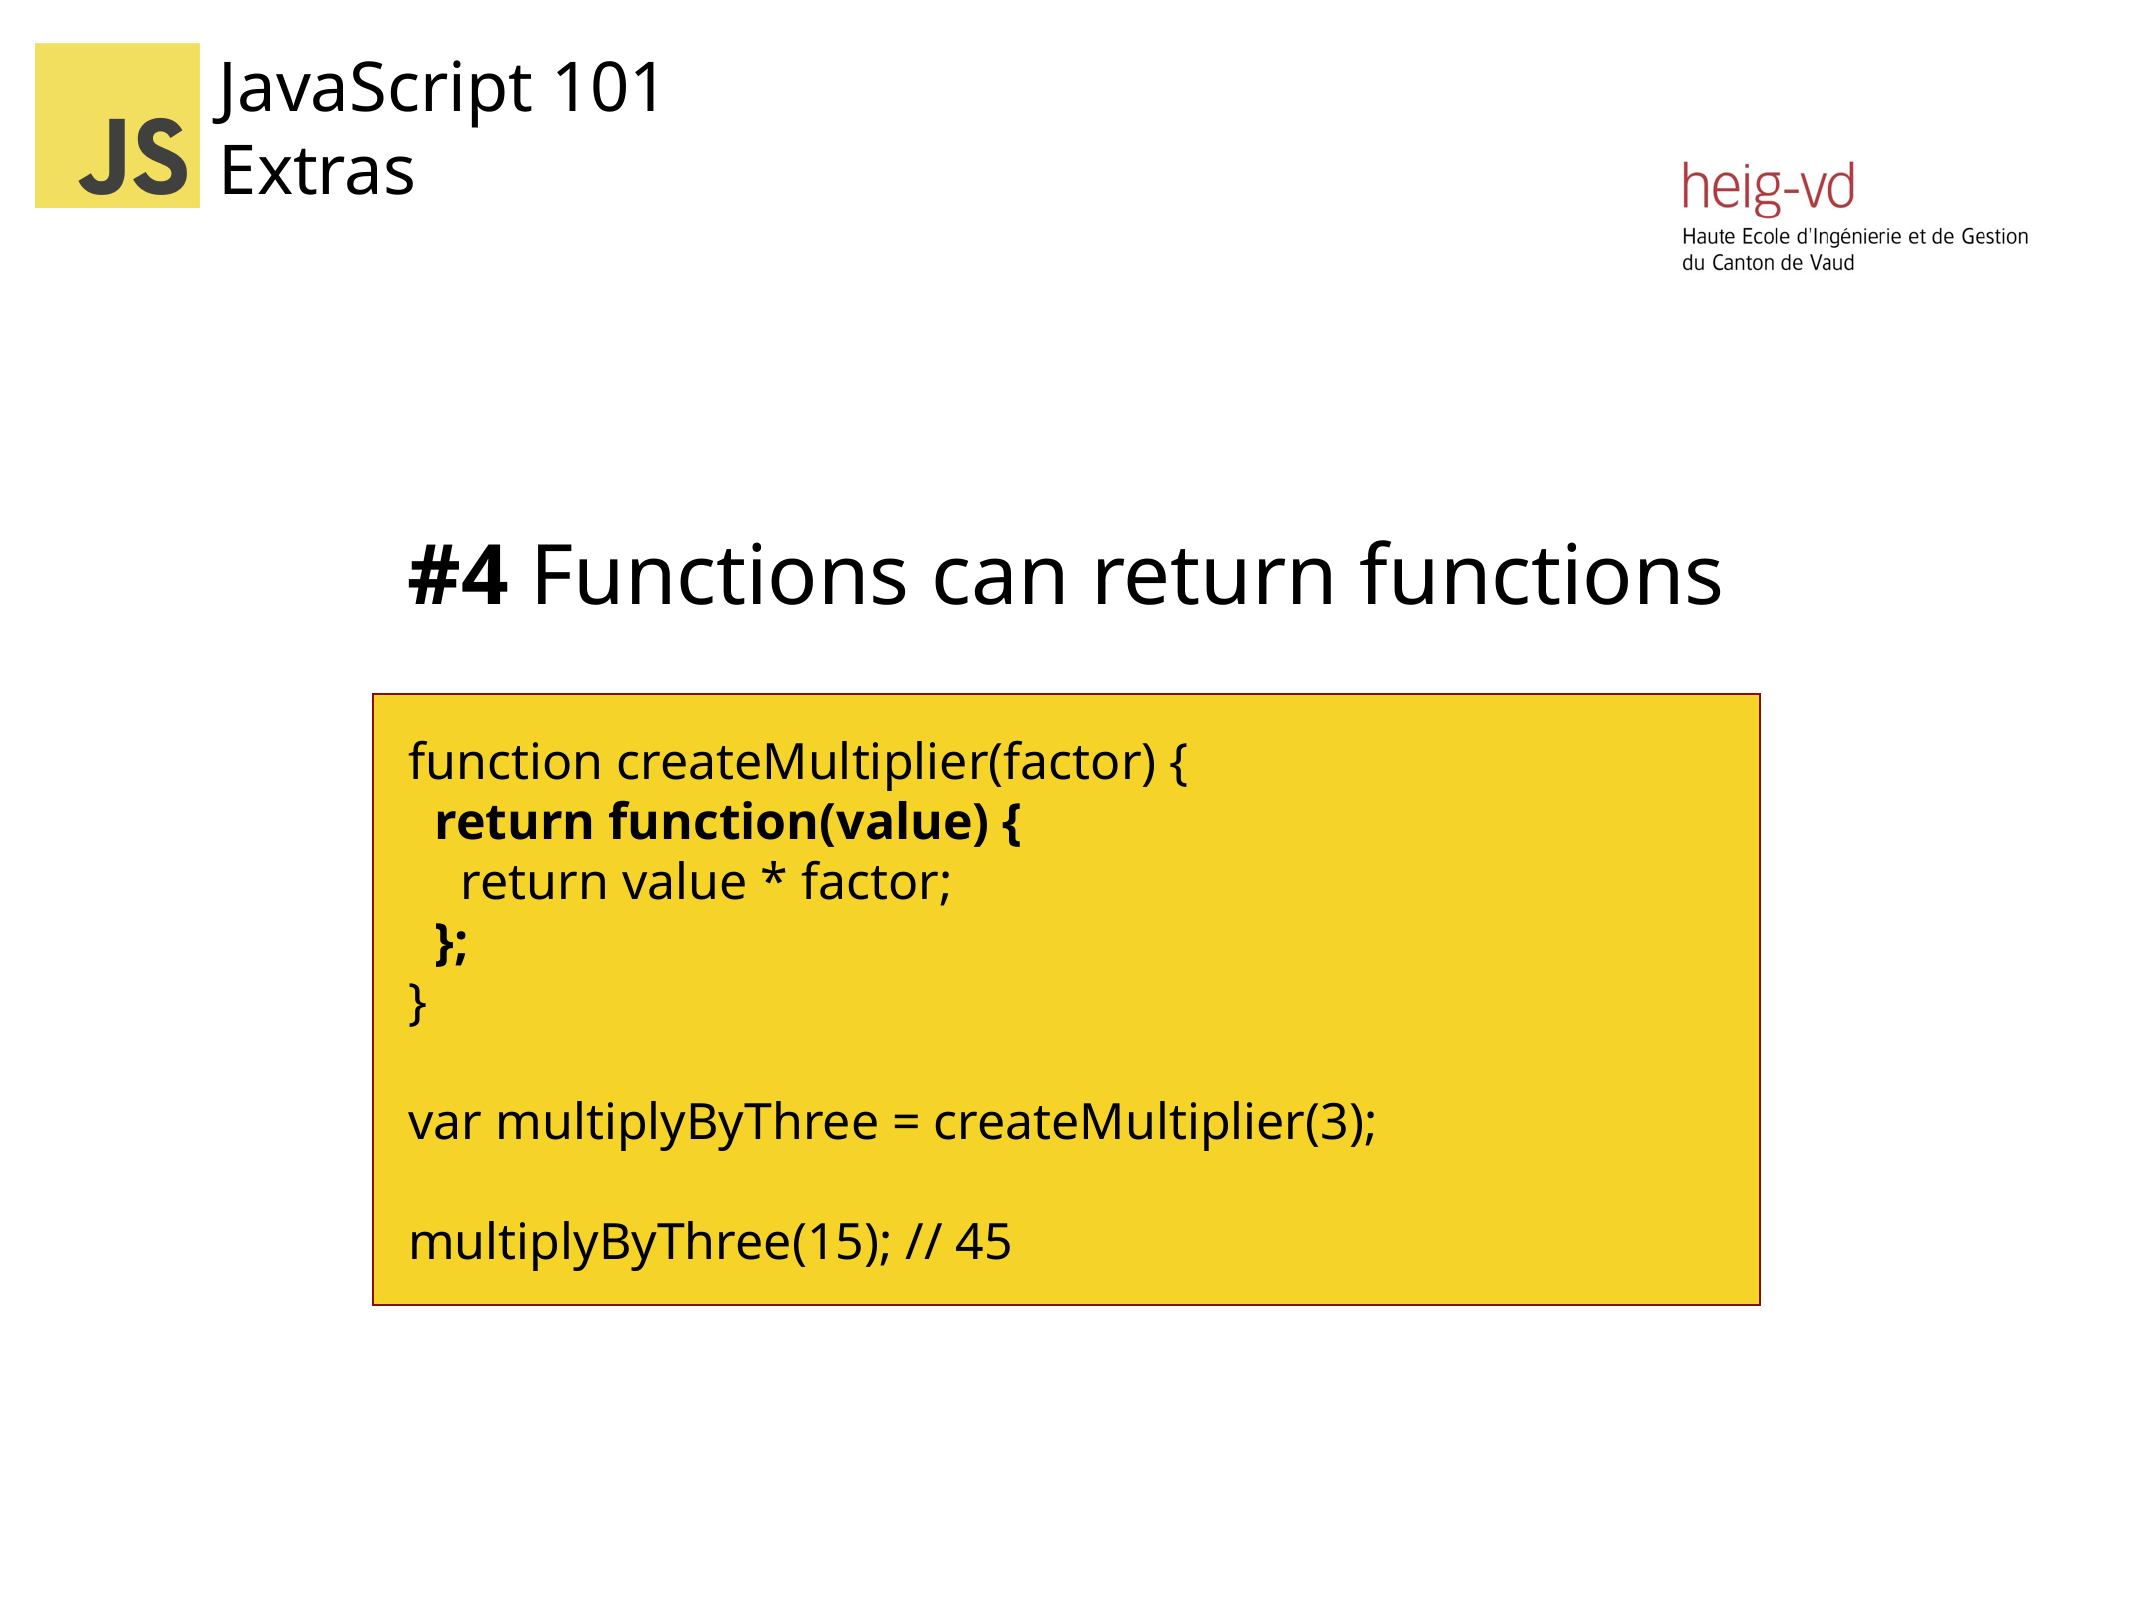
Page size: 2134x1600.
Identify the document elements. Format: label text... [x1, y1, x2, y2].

text_box #4 Functions can return functions [399, 513, 1735, 630]
text_box JavaScript 101 Extras [210, 34, 1299, 217]
picture [35, 43, 200, 208]
text_box function createMultiplier(factor) { return function(value) { return value * factor; }; } var multiplyByThree = createMultiplier(3); multiplyByThree(15); // 45 [372, 694, 1761, 1306]
picture [1672, 149, 2036, 284]
